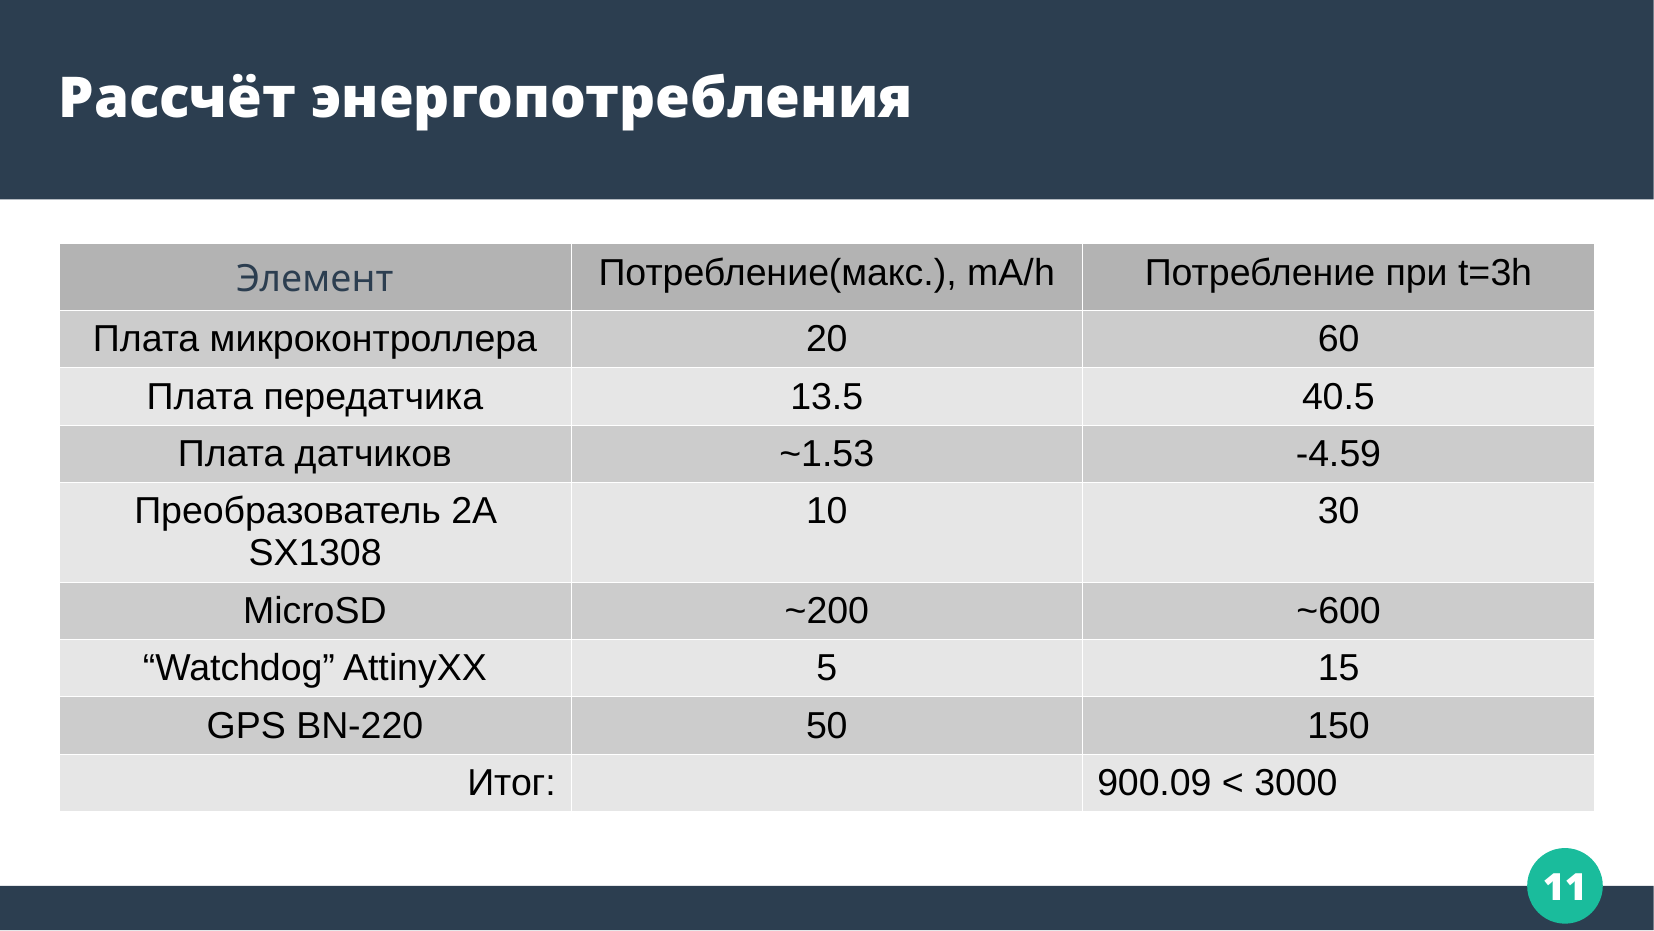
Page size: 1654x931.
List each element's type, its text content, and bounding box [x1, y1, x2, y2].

table_cell [572, 755, 1082, 811]
table_cell 20 [572, 311, 1082, 367]
table_header Потребление(макс.), mA/h [572, 244, 1082, 310]
table_cell 50 [572, 697, 1082, 754]
table_cell 13.5 [572, 368, 1082, 425]
title Рассчёт энергопотребления [59, 37, 1595, 155]
table_cell 60 [1083, 311, 1594, 367]
table_header Элемент [60, 244, 571, 310]
table_cell 150 [1083, 697, 1594, 754]
table_cell Плата передатчика [60, 368, 571, 425]
table_cell 5 [572, 640, 1082, 696]
table_cell 30 [1083, 483, 1594, 582]
table_cell 40.5 [1083, 368, 1594, 425]
table_cell Плата микроконтроллера [60, 311, 571, 367]
table_cell 15 [1083, 640, 1594, 696]
table_cell 900.09 < 3000 [1083, 755, 1594, 811]
table_cell ~1.53 [572, 426, 1082, 482]
table_cell Итог: [60, 755, 571, 811]
table_cell -4.59 [1083, 426, 1594, 482]
table_header Потребление при t=3h [1083, 244, 1594, 310]
table_cell MicroSD [60, 583, 571, 639]
table_cell Плата датчиков [60, 426, 571, 482]
table_cell 10 [572, 483, 1082, 582]
table_cell ~200 [572, 583, 1082, 639]
table_cell ~600 [1083, 583, 1594, 639]
table_cell GPS BN-220 [60, 697, 571, 754]
table_cell “Watchdog” AttinyXX [60, 640, 571, 696]
table_cell Преобразователь 2A SX1308 [60, 483, 571, 582]
